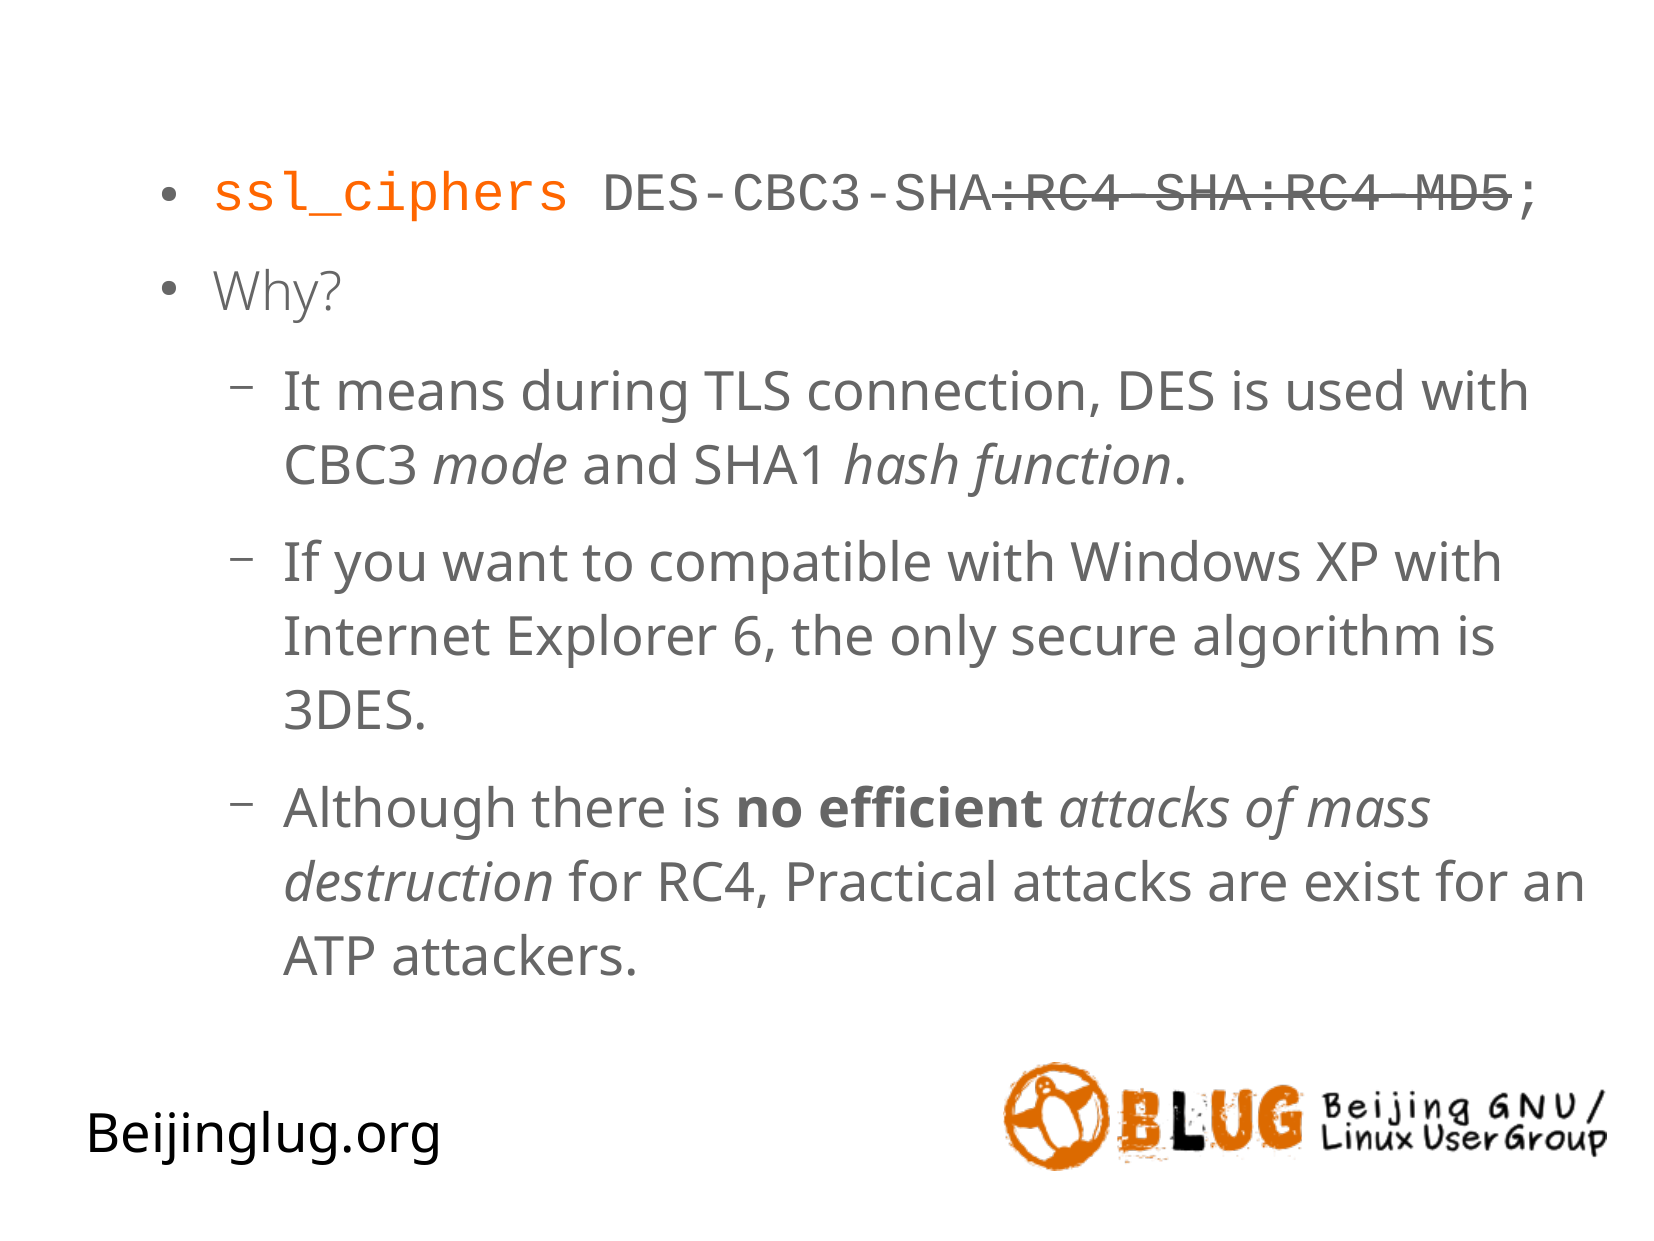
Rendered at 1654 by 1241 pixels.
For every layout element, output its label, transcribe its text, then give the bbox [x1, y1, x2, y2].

picture [1003, 1062, 1607, 1171]
list ssl_ciphers DES-CBC3-SHA:RC4-SHA:RC4-MD5; Why? It means during TLS connection, DES is used with CBC3 mode and SHA1 hash function. If you want to compatible with Windows XP with Internet Explorer 6, the only secure algorithm is 3DES. Although there is no efficient attacks of mass destruction for RC4, Practical attacks are exist for an ATP attackers. [141, 165, 1615, 1028]
